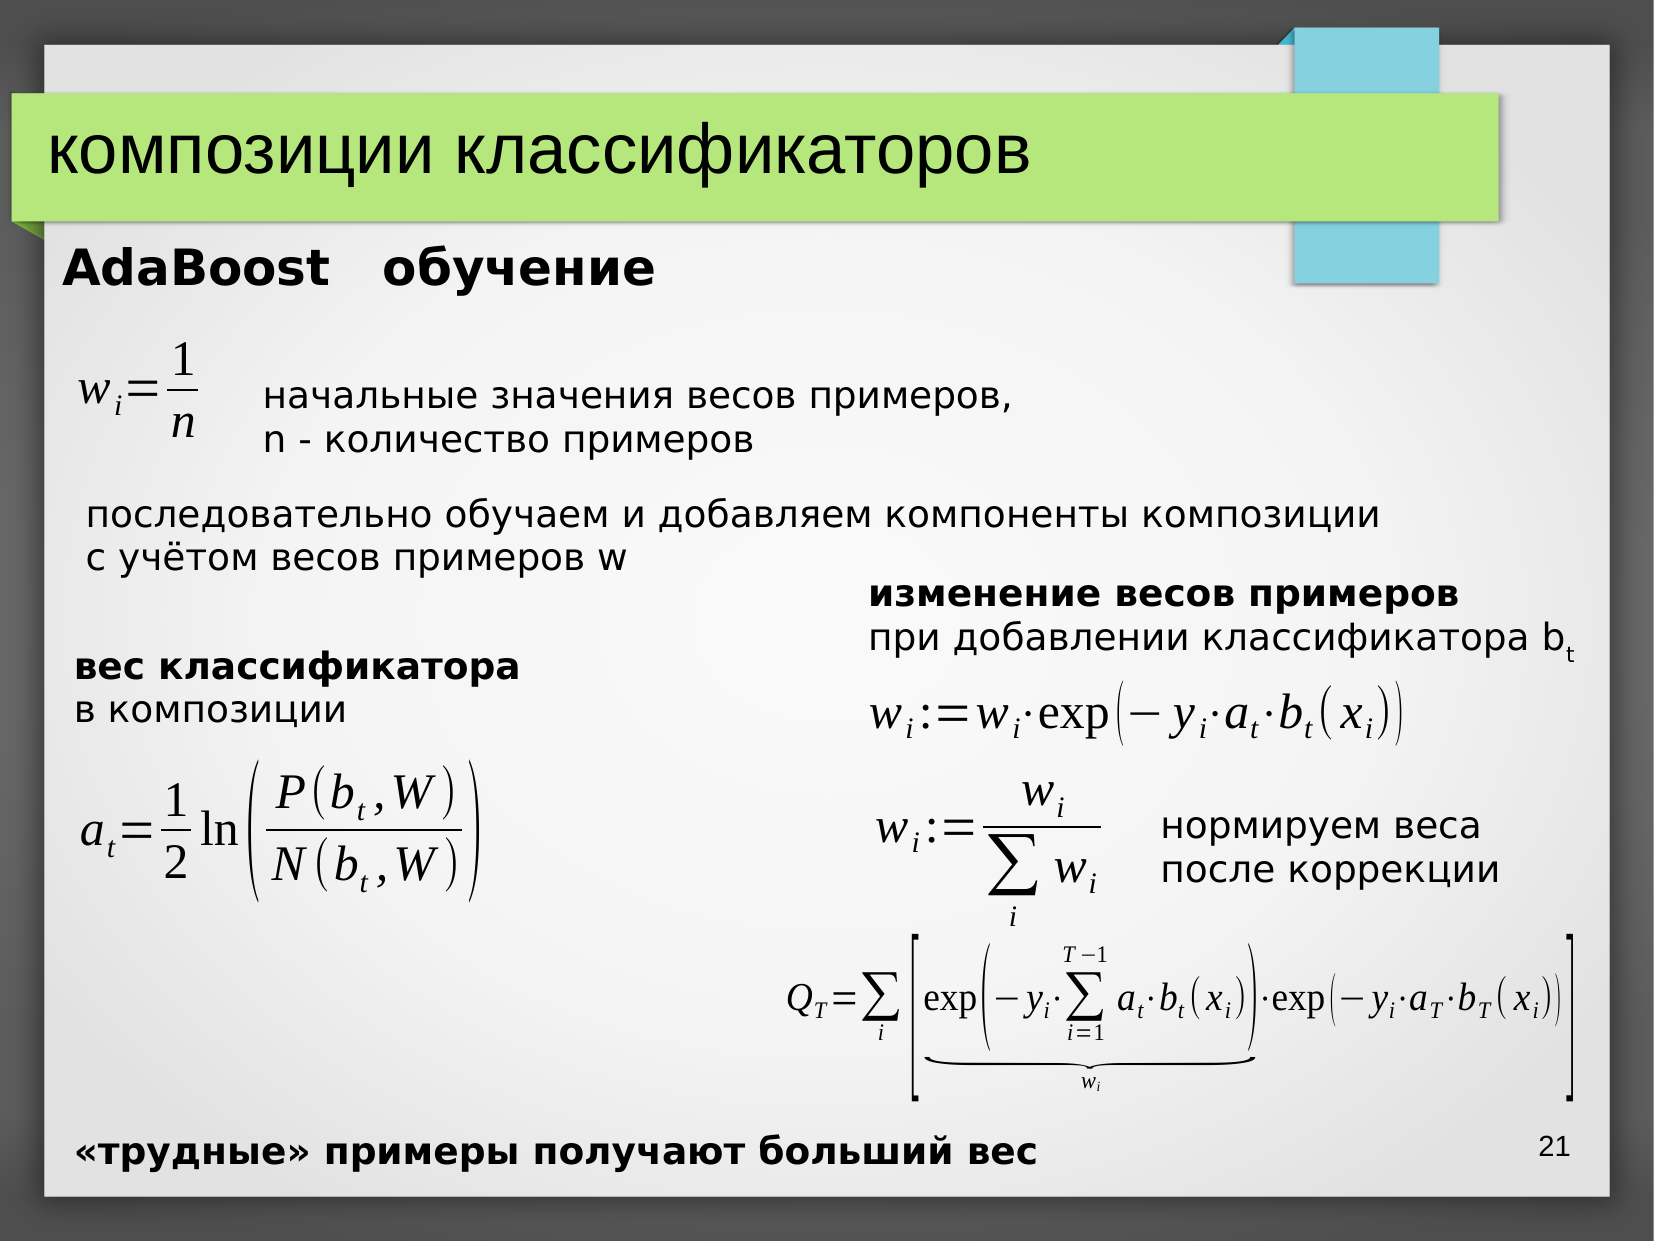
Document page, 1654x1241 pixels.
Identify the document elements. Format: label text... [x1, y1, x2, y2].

text_box нормируем веса после коррекции [1145, 796, 1548, 899]
text_box вес классификатора в композиции [59, 637, 556, 740]
text_box начальные значения весов примеров, n - количество примеров [248, 366, 1072, 469]
text_box «трудные» примеры получают больший вес [59, 1122, 1134, 1182]
text_box изменение весов примеров при добавлении классификатора bt [853, 564, 1595, 676]
chart [779, 761, 1582, 1105]
chart [862, 678, 1412, 750]
chart [70, 330, 207, 449]
text_box AdaBoost обучение [47, 231, 768, 305]
chart [73, 755, 490, 906]
text_box последовательно обучаем и добавляем компоненты композиции с учётом весов примеров w [70, 484, 1406, 587]
picture [0, 0, 1654, 1241]
title композиции классификаторов [47, 109, 1501, 189]
